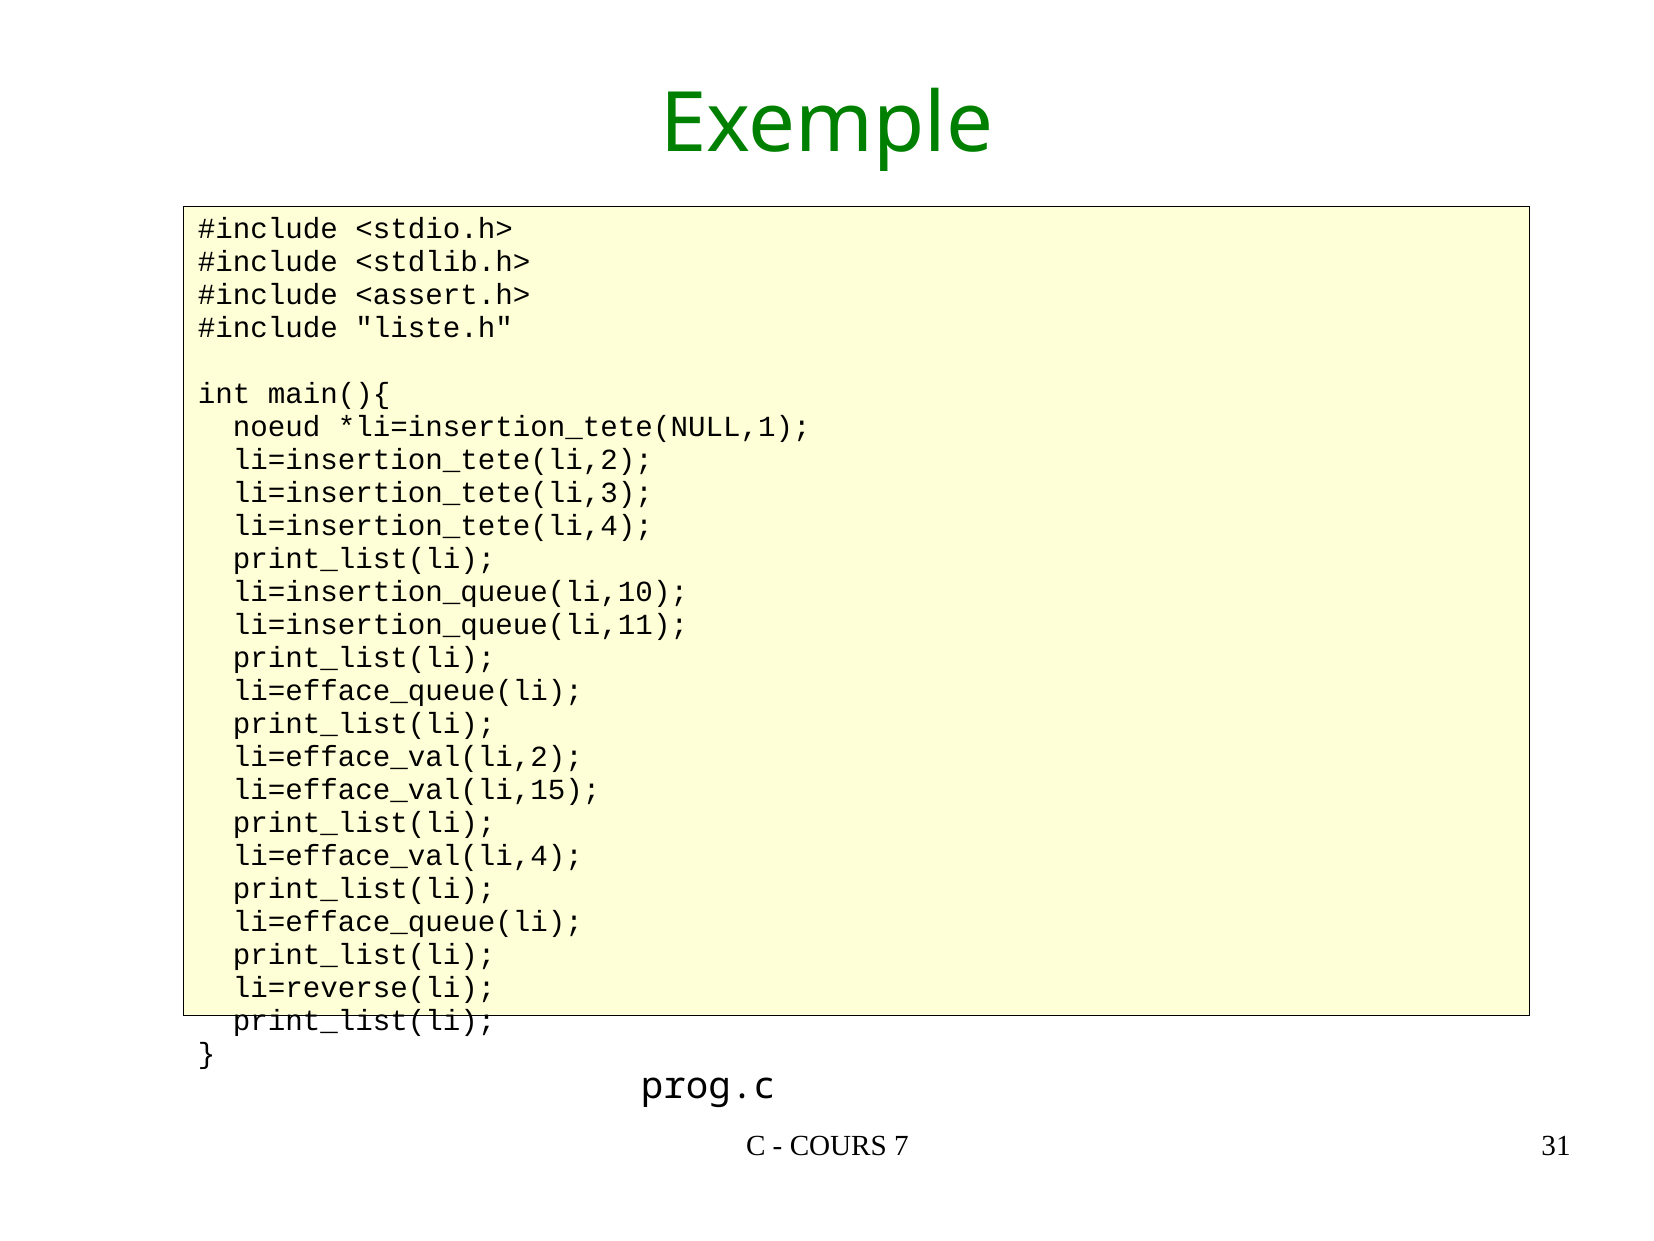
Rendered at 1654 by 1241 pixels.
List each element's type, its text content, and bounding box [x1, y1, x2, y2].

text_box prog.c [625, 1051, 1123, 1109]
text_box #include <stdio.h> #include <stdlib.h> #include <assert.h> #include "liste.h" int main(){ noeud *li=insertion_tete(NULL,1); li=insertion_tete(li,2); li=insertion_tete(li,3); li=insertion_tete(li,4); print_list(li); li=insertion_queue(li,10); li=insertion_queue(li,11); print_list(li); li=efface_queue(li); print_list(li); li=efface_val(li,2); li=efface_val(li,15); print_list(li); li=efface_val(li,4); print_list(li); li=efface_queue(li); print_list(li); li=reverse(li); print_list(li); } [183, 206, 1530, 1016]
title Exemple [82, 49, 1571, 189]
